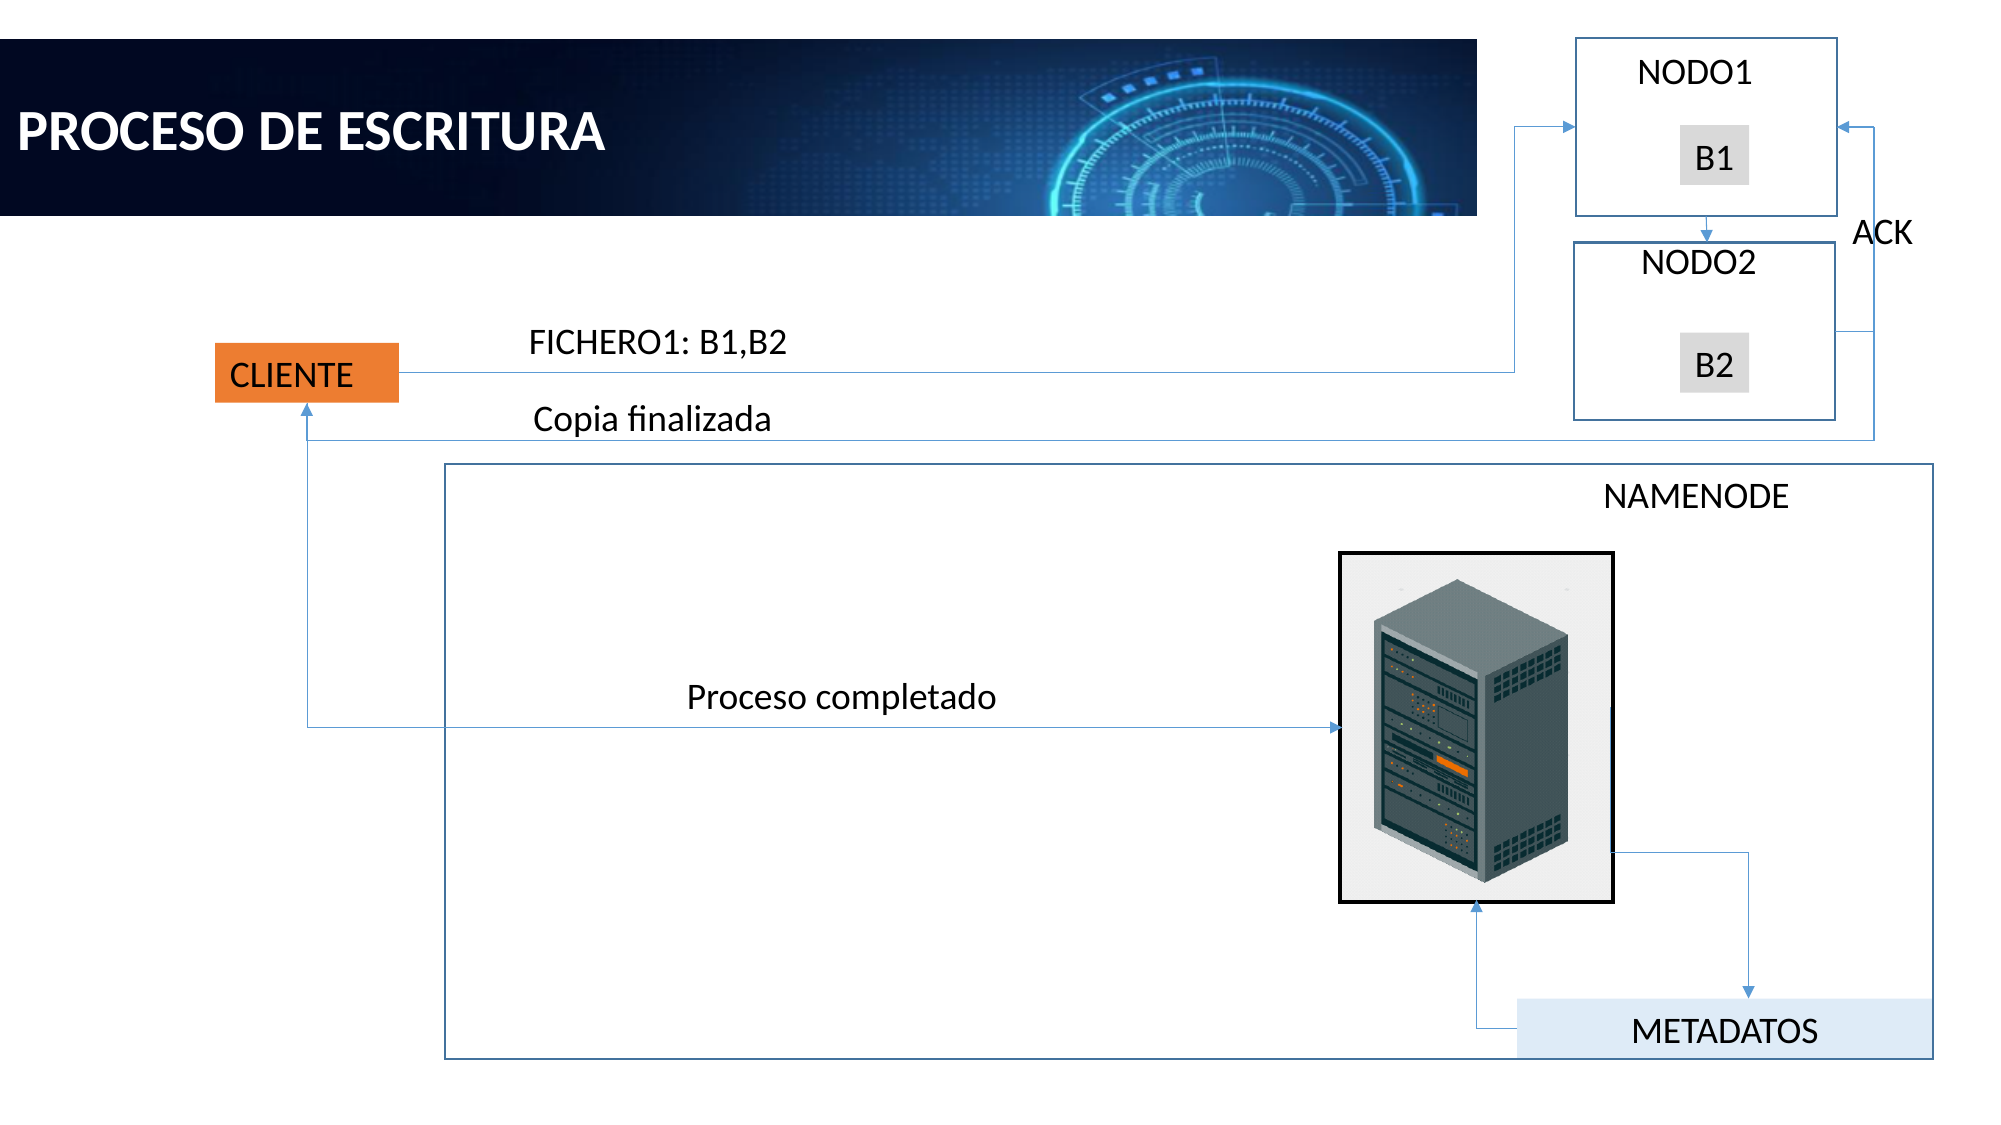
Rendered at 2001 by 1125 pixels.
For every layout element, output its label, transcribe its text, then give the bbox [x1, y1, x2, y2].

text_box B2 [1680, 332, 1750, 393]
text_box FICHERO1: B1,B2 [514, 309, 803, 370]
text_box ACK [1875, 199, 1929, 260]
text_box CLIENTE [215, 342, 399, 403]
picture [0, 39, 1477, 216]
text_box NODO2 [1626, 229, 1787, 290]
text_box PROCESO DE ESCRITURA [2, 84, 622, 170]
text_box NODO1 [1622, 40, 1783, 101]
text_box Copia finalizada [518, 386, 788, 447]
picture [1342, 555, 1611, 900]
text_box Proceso completado [672, 664, 1013, 725]
text_box ACK [1859, 224, 1867, 235]
text_box NAMENODE [1588, 465, 1809, 524]
text_box ACK [1837, 199, 1873, 260]
text_box METADATOS [1517, 998, 1932, 1058]
text_box B1 [1680, 125, 1750, 185]
